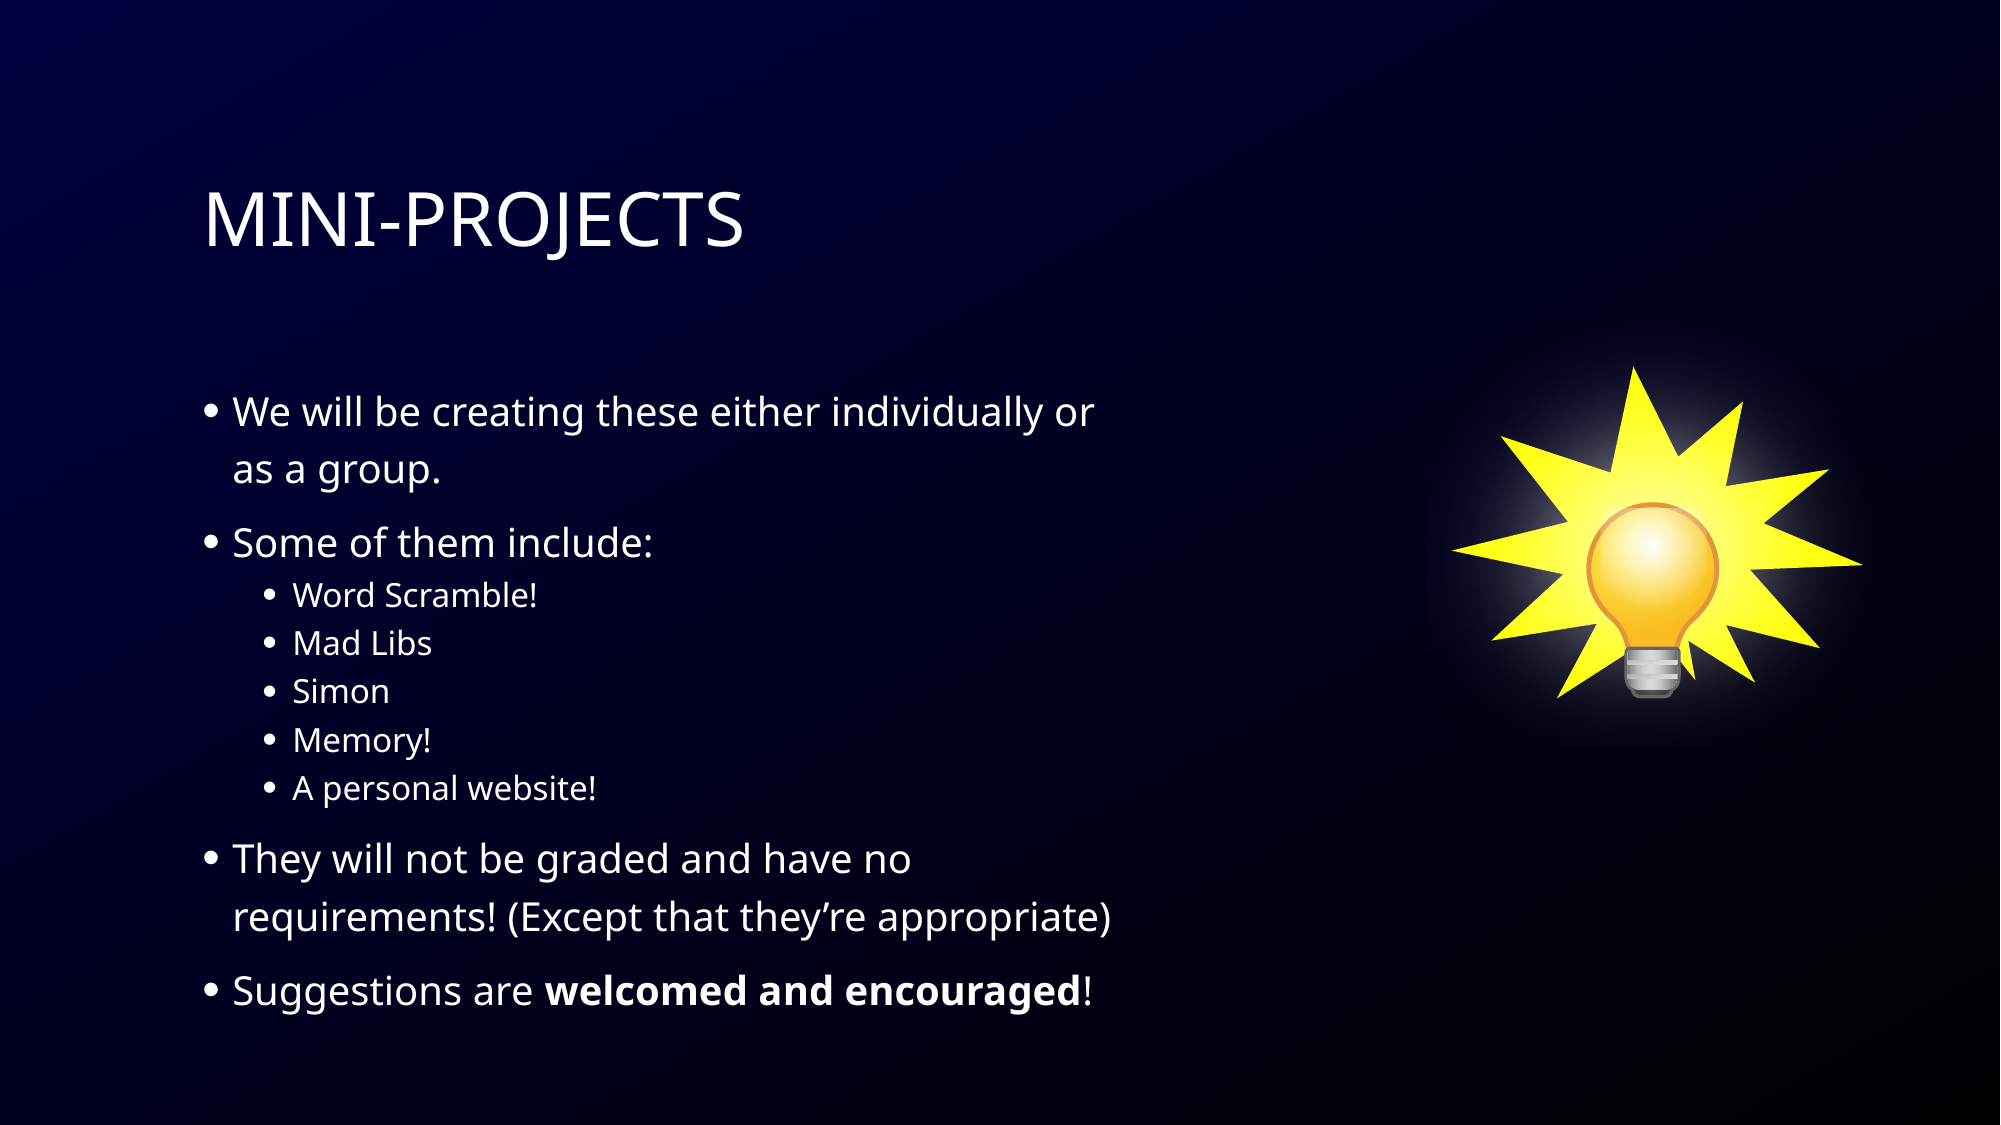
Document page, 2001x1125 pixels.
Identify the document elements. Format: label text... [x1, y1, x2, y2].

title Mini-projects [187, 101, 1813, 344]
list We will be creating these either individually or as a group. Some of them include: Word Scramble! Mad Libs Simon Memory! A personal website! They will not be graded and have no requirements! (Except that they’re appropriate) Suggestions are welcomed and encouraged! [187, 369, 1132, 1070]
picture [1425, 299, 1891, 766]
